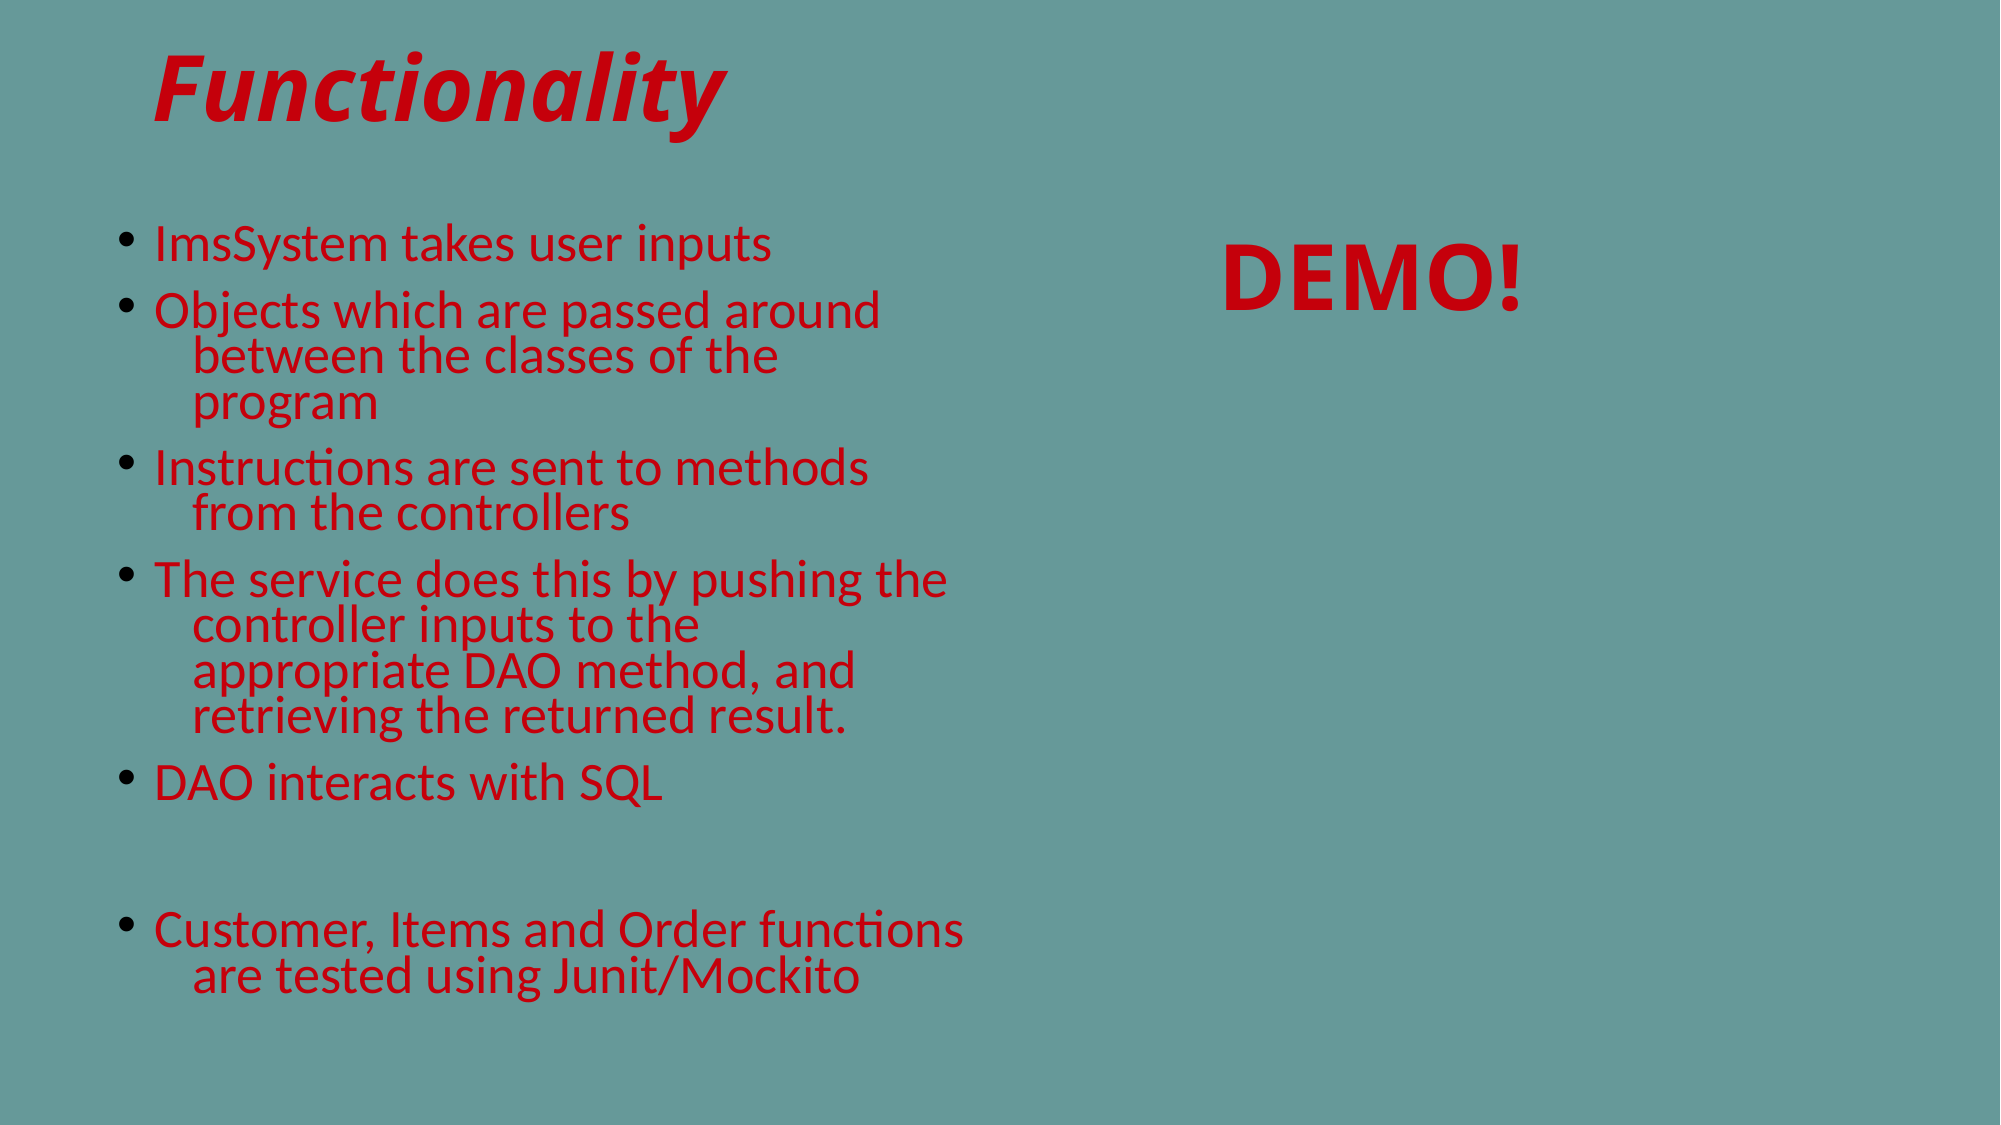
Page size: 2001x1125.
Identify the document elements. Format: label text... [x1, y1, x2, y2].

title DEMO! [1203, 172, 2001, 390]
title Functionality [137, 0, 1863, 201]
list [1011, 153, 1890, 508]
list ImsSystem takes user inputs Objects which are passed around between the classes of the program Instructions are sent to methods from the controllers The service does this by pushing the controller inputs to the appropriate DAO method, and retrieving the returned result. DAO interacts with SQL Customer, Items and Order functions are tested using Junit/Mockito [102, 217, 981, 573]
